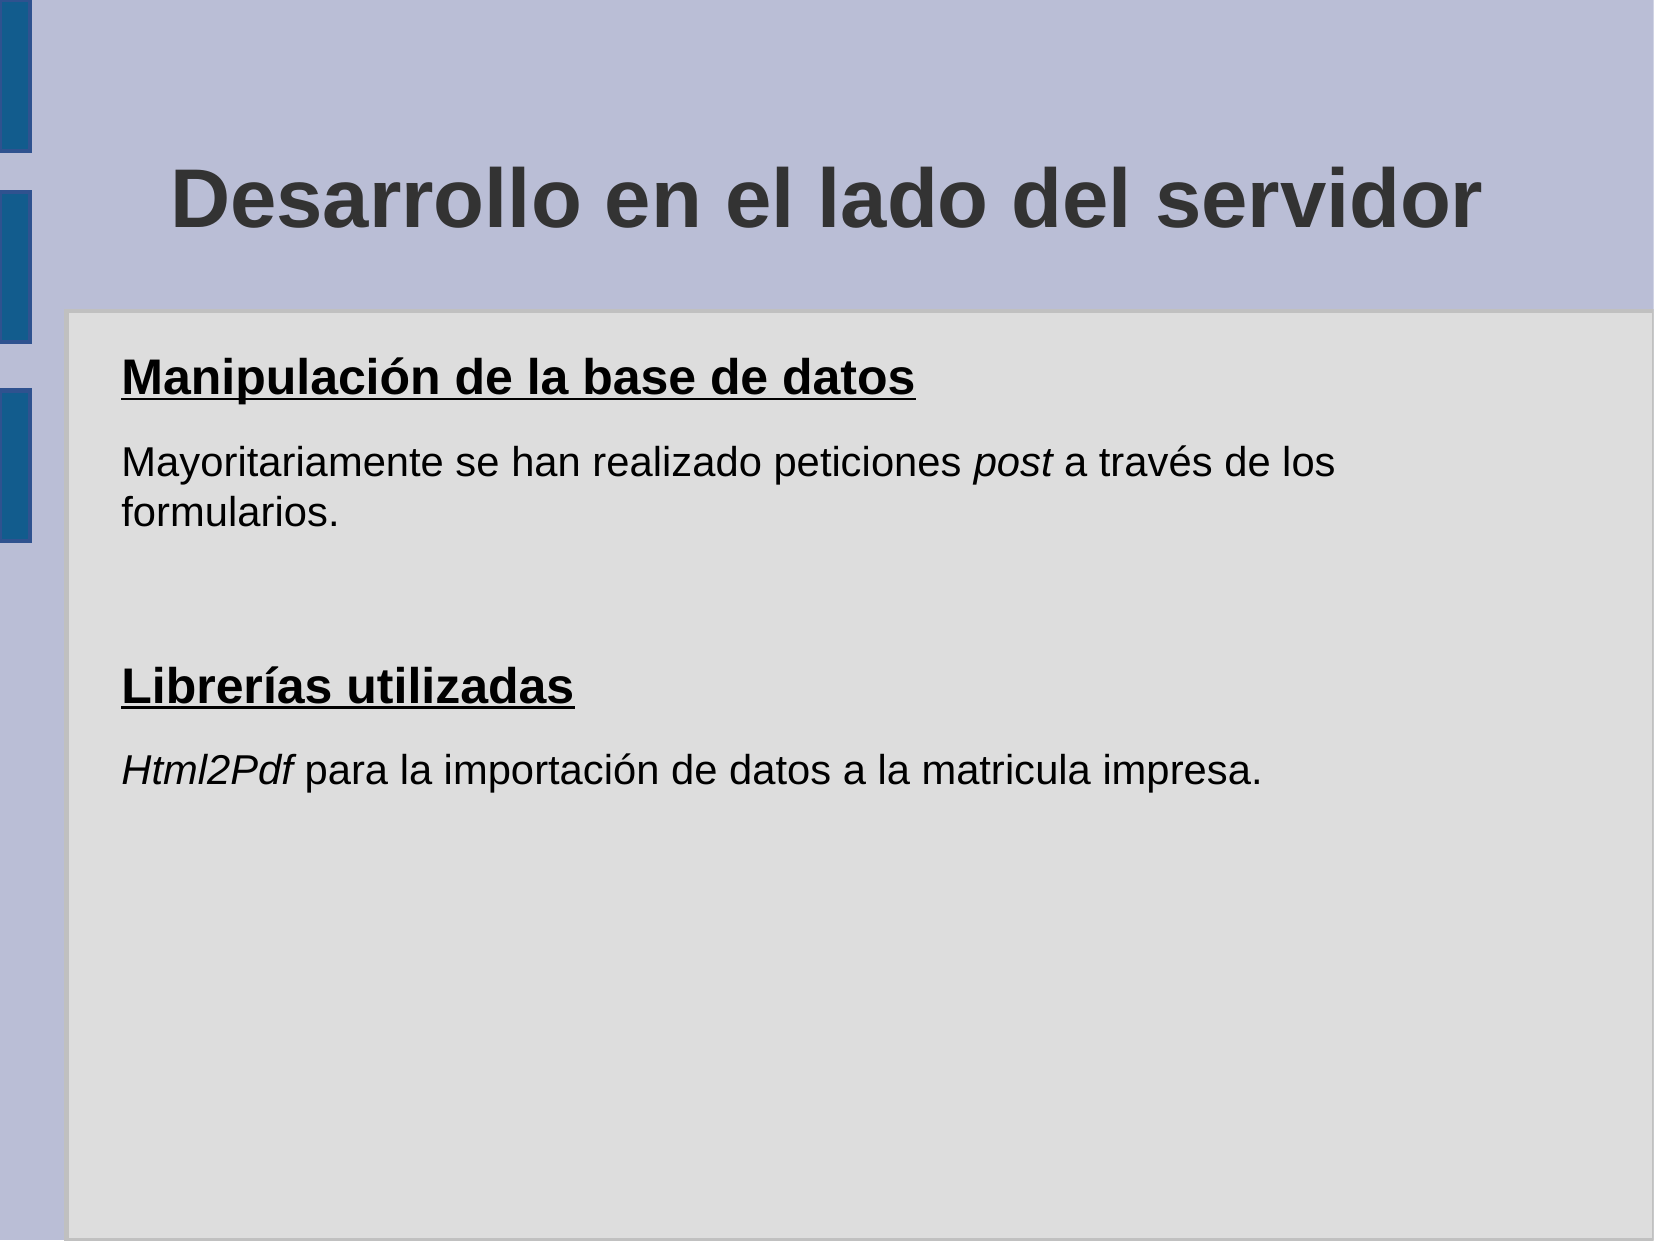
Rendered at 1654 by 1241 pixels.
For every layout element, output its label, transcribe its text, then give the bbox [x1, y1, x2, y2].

list Manipulación de la base de datos Mayoritariamente se han realizado peticiones post a través de los formularios. Librerías utilizadas Html2Pdf para la importación de datos a la matricula impresa. [121, 344, 1534, 1127]
title Desarrollo en el lado del servidor [121, 91, 1534, 299]
